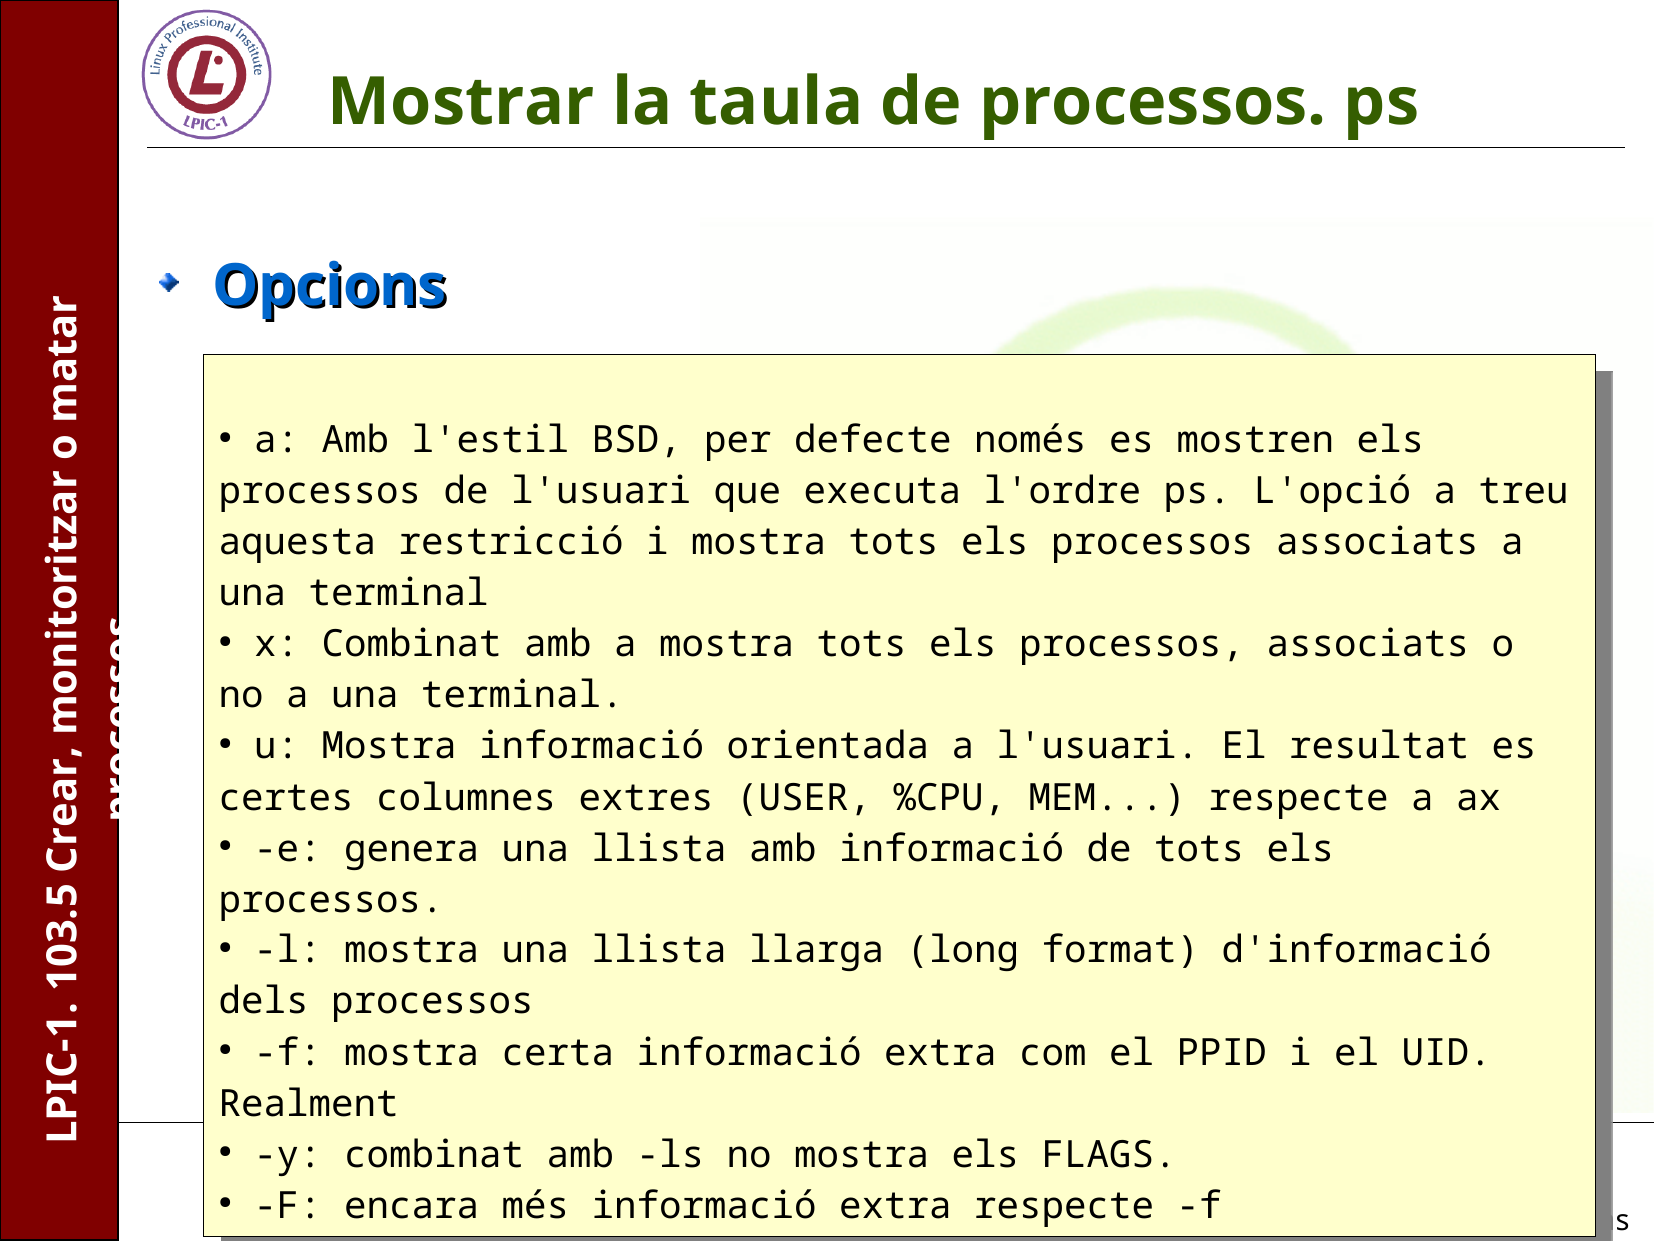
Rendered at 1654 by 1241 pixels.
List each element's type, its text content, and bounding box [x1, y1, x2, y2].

picture [700, 217, 1654, 1113]
picture [135, 5, 277, 49]
title Mostrar la taula de processos. ps [129, 49, 1619, 148]
list Opcions [141, 242, 1630, 1078]
